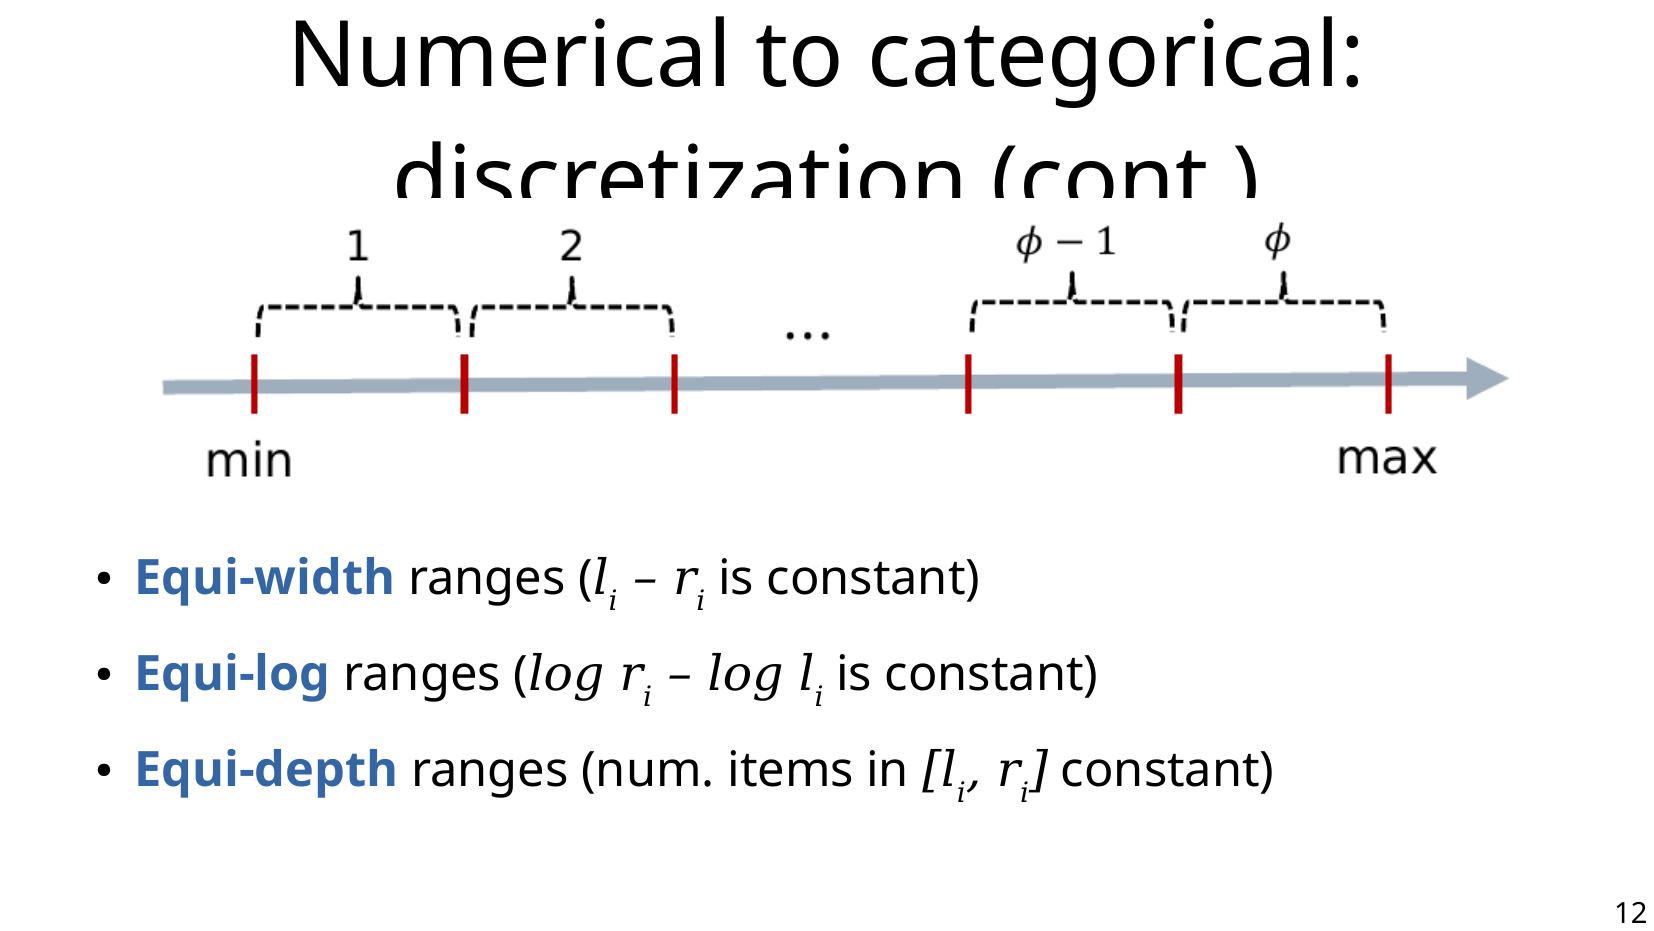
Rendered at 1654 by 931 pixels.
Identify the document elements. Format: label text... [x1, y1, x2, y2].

list Equi-width ranges (li – ri is constant) Equi-log ranges (log ri – log li is constant) Equi-depth ranges (num. items in [li, ri] constant) [82, 542, 1571, 811]
picture [114, 198, 1556, 494]
title Numerical to categorical: discretization (cont.) [82, 1, 1571, 226]
